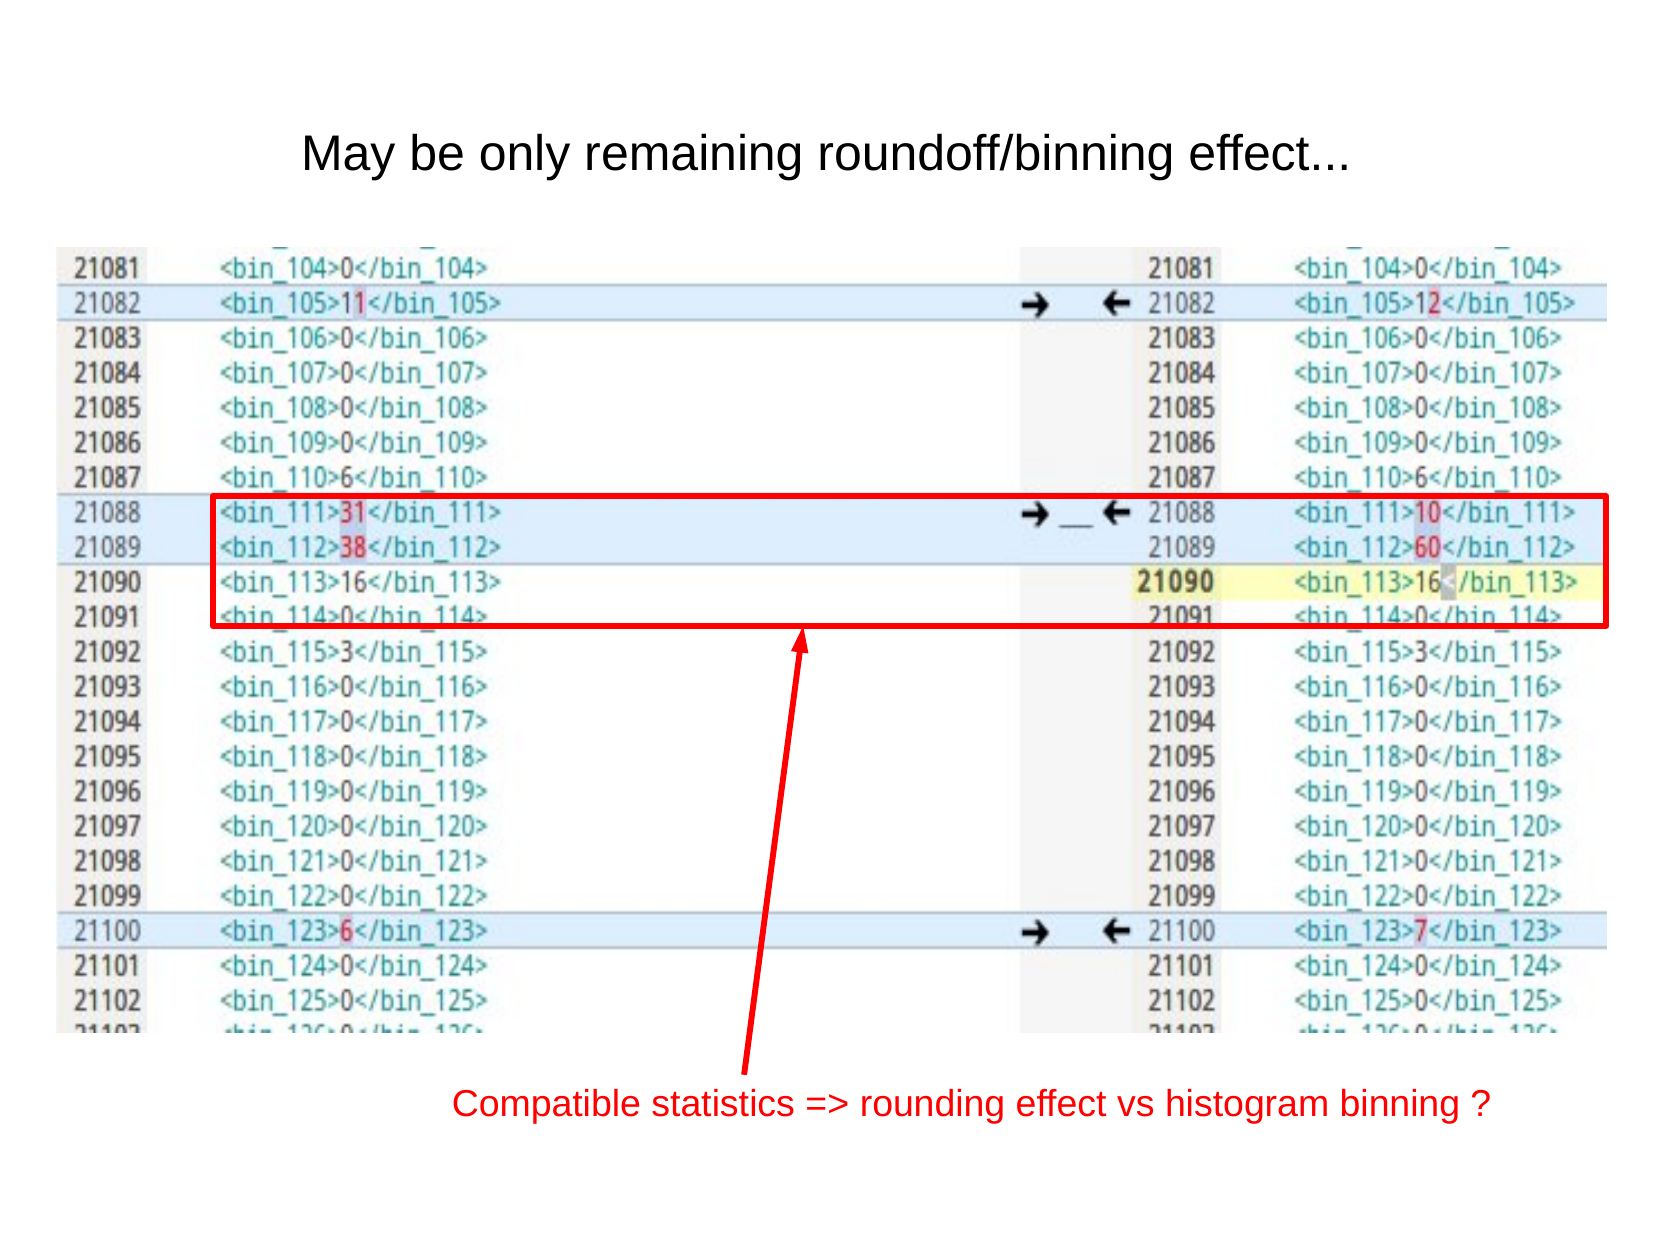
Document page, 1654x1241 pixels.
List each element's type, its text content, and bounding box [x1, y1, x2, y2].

picture [753, 629, 1607, 1033]
picture [56, 247, 1607, 1033]
picture [216, 499, 1603, 623]
text_box Compatible statistics => rounding effect vs histogram binning ? [437, 1074, 1507, 1132]
title May be only remaining roundoff/binning effect... [82, 49, 1571, 247]
